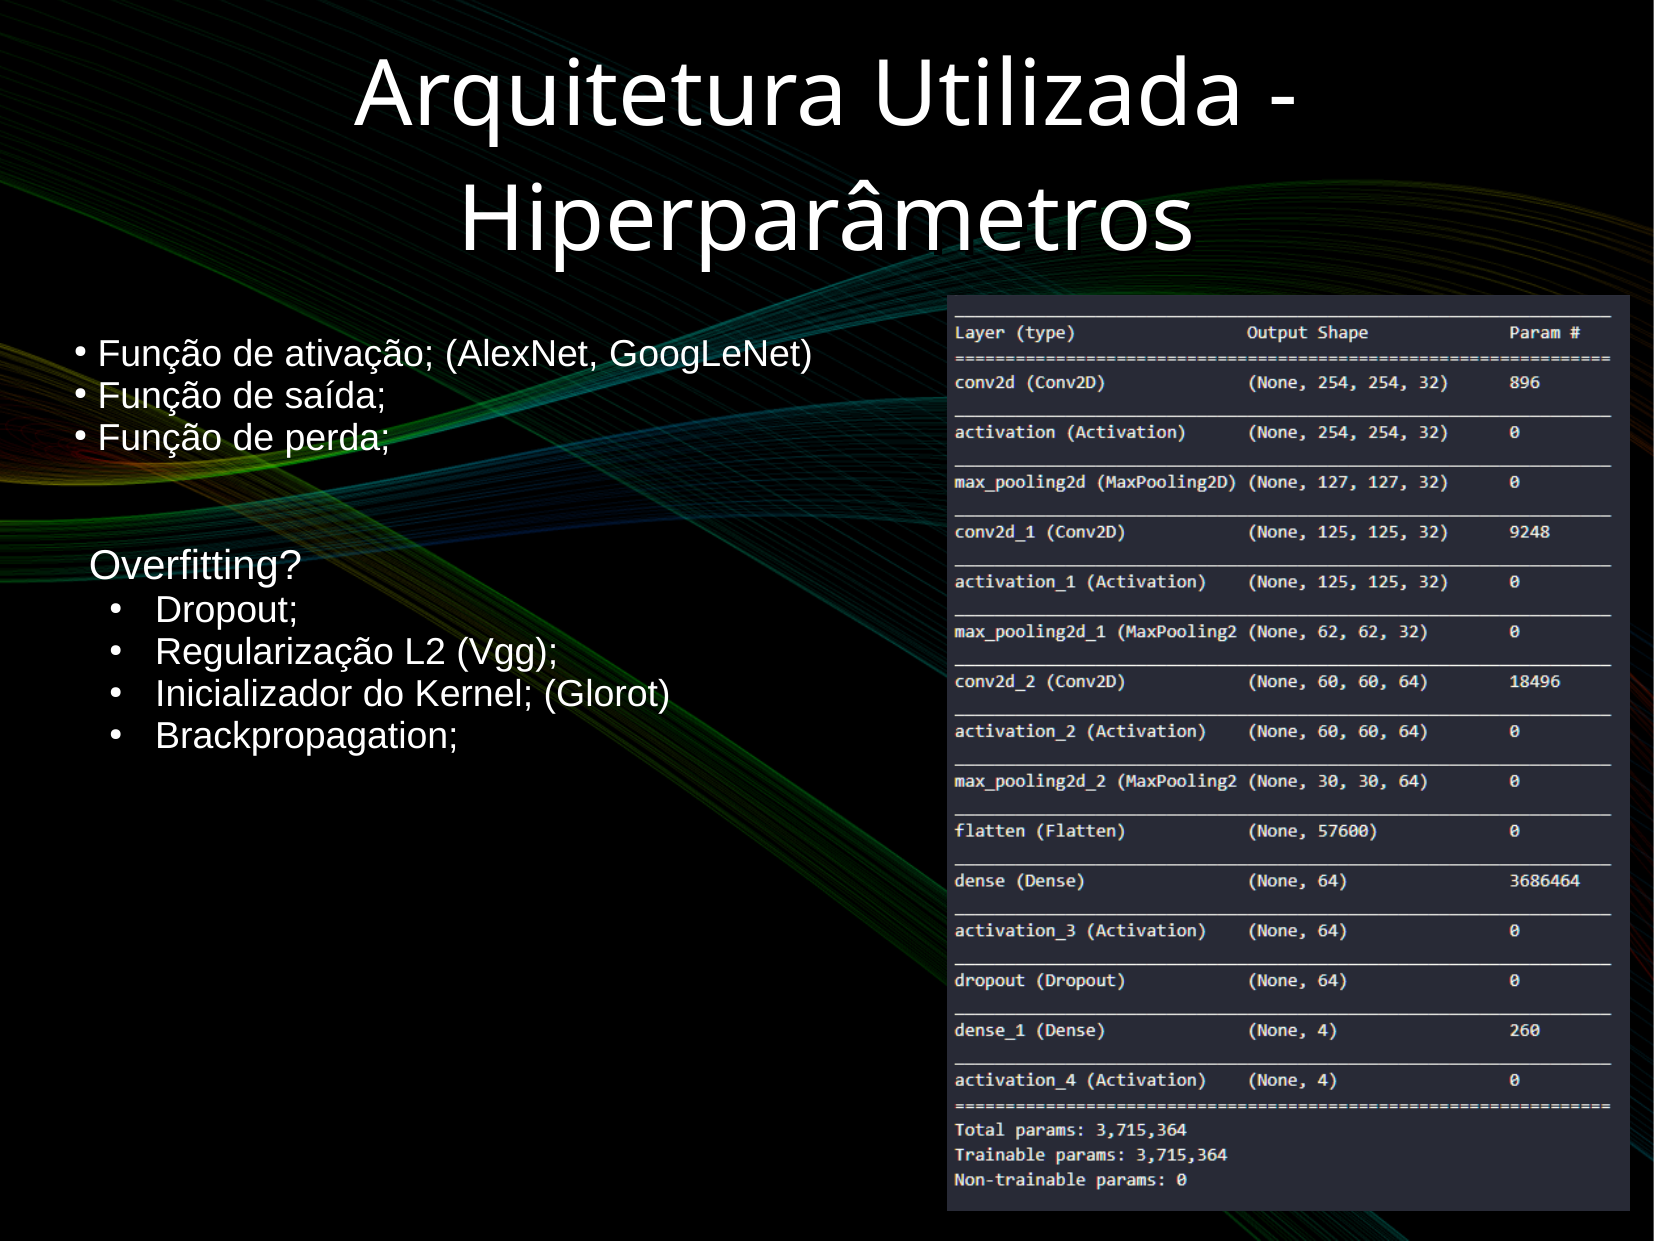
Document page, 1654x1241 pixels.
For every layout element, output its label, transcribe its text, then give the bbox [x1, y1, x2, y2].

title Arquitetura Utilizada - Hiperparâmetros [82, 49, 1571, 257]
picture [0, 0, 1654, 1241]
text_box Função de ativação; (AlexNet, GoogLeNet) Função de saída; Função de perda; Overfitting? Dropout; Regularização L2 (Vgg); Inicializador do Kernel; (Glorot) Brackpropagation; [59, 324, 916, 806]
